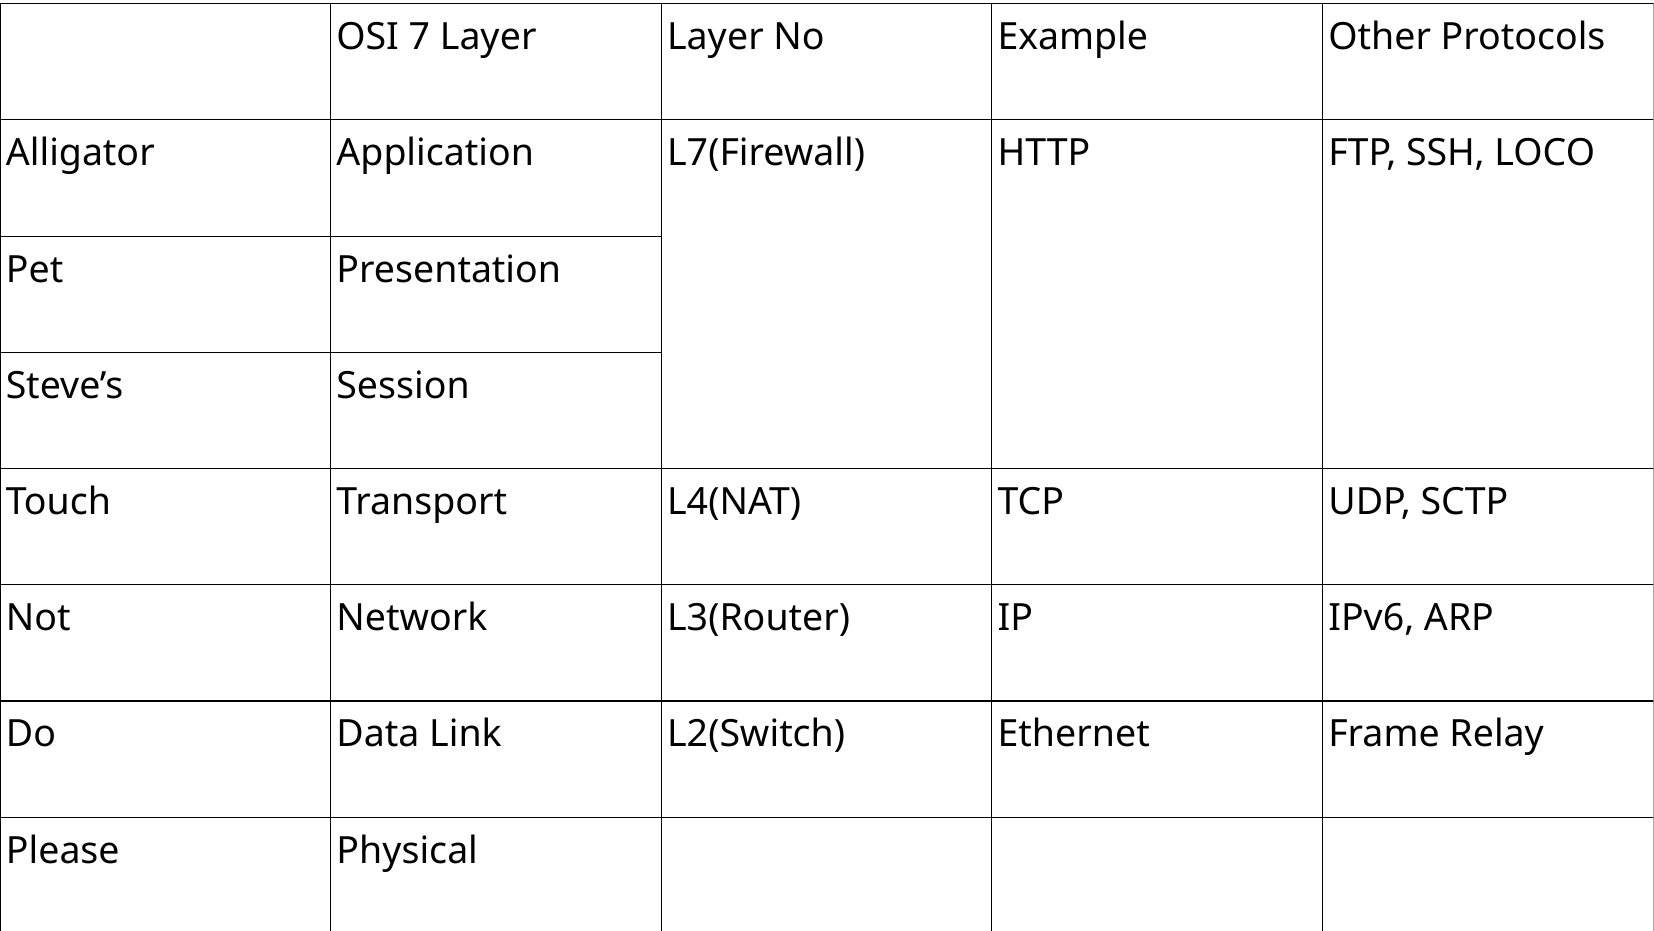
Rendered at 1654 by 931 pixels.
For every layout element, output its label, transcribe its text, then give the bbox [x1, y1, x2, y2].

table_cell IP [992, 585, 1322, 700]
table_cell Pet [1, 237, 330, 352]
table_cell [662, 818, 991, 931]
table_header Layer No [662, 4, 991, 119]
table_cell Physical [331, 818, 661, 931]
table_cell [1323, 818, 1653, 931]
table_cell HTTP [992, 120, 1322, 468]
table_cell FTP, SSH, LOCO [1323, 120, 1653, 468]
table_header [1, 4, 330, 119]
table_cell TCP [992, 469, 1322, 584]
table_cell L7(Firewall) [662, 120, 991, 468]
table_cell [992, 818, 1322, 931]
table_cell Please [1, 818, 330, 931]
table_cell Alligator [1, 120, 330, 236]
table_cell Touch [1, 469, 330, 584]
table_cell Not [1, 585, 330, 700]
table_cell Data Link [331, 702, 661, 817]
table_header Other Protocols [1323, 4, 1653, 119]
table_cell Session [331, 353, 661, 468]
table_cell UDP, SCTP [1323, 469, 1653, 584]
table_cell L2(Switch) [662, 702, 991, 817]
table_cell L4(NAT) [662, 469, 991, 584]
table_cell Network [331, 585, 661, 700]
table_cell Do [1, 702, 330, 817]
table_cell Presentation [331, 237, 661, 352]
table_cell Ethernet [992, 702, 1322, 817]
table_cell Application [331, 120, 661, 236]
table_header Example [992, 4, 1322, 119]
table_cell Frame Relay [1323, 702, 1653, 817]
table_cell IPv6, ARP [1323, 585, 1653, 700]
table_cell Steve’s [1, 353, 330, 468]
table_cell Transport [331, 469, 661, 584]
table_cell L3(Router) [662, 585, 991, 700]
table_header OSI 7 Layer [331, 4, 661, 119]
